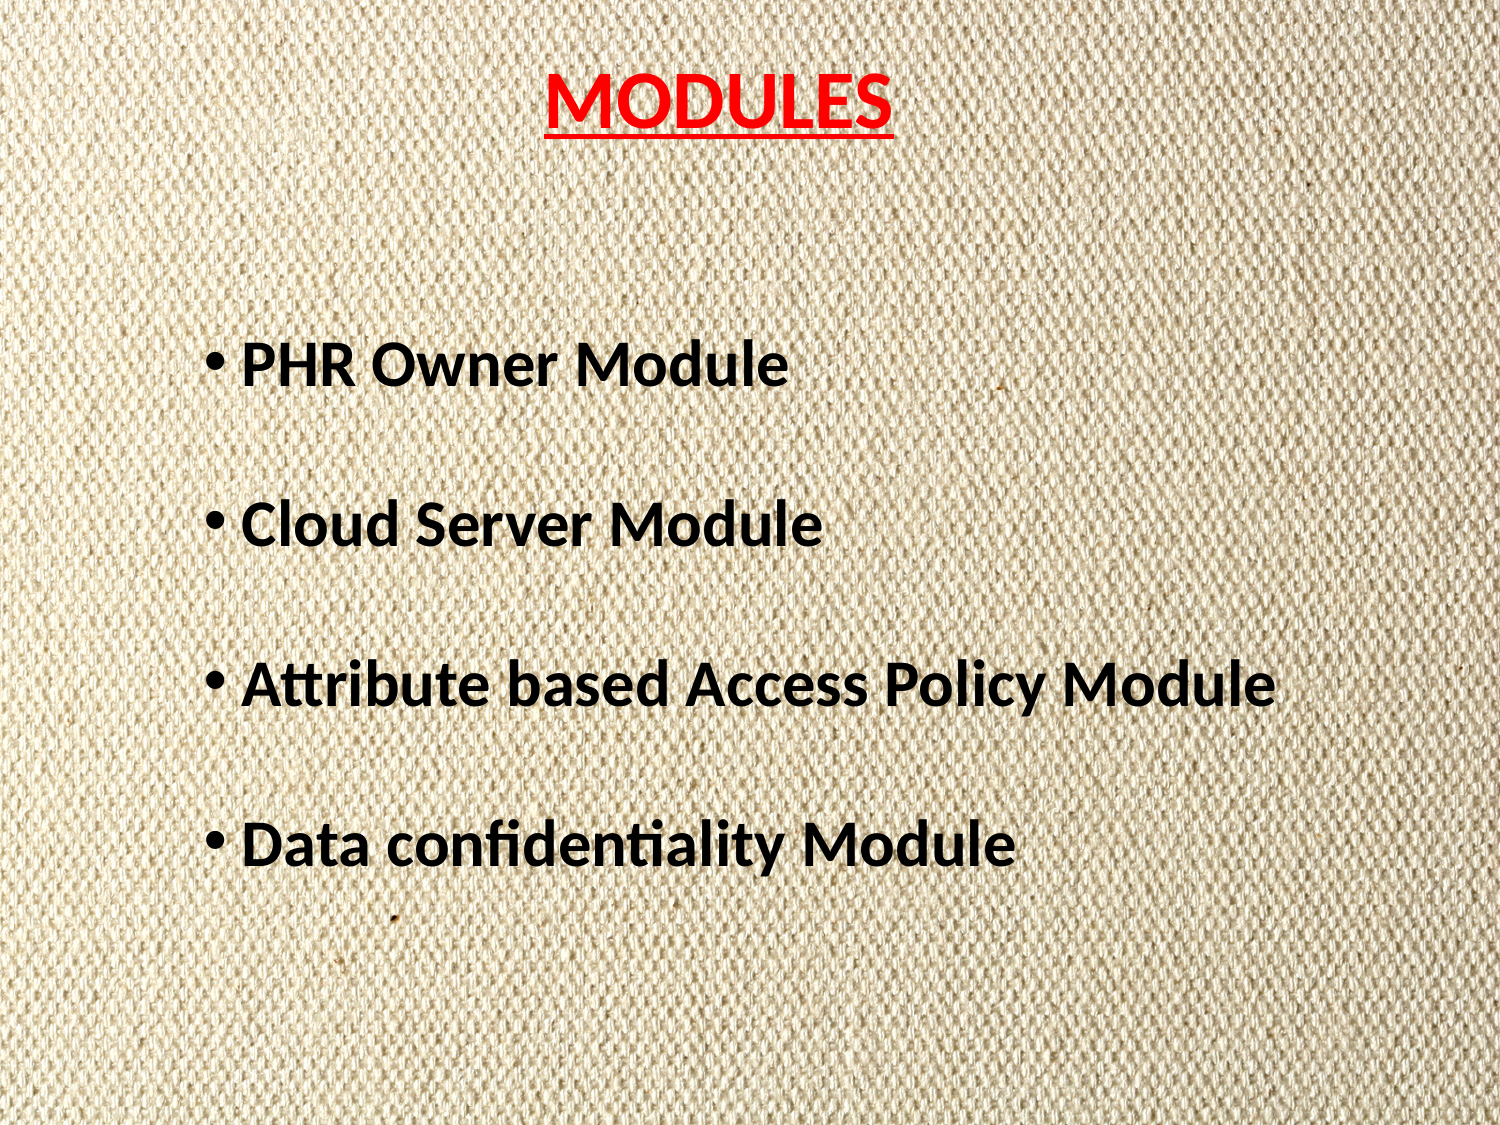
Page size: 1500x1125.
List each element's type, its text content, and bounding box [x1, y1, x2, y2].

text_box PHR Owner Module Cloud Server Module Attribute based Access Policy Module Data confidentiality Module [188, 312, 1500, 888]
picture [0, 0, 1500, 1125]
text_box MODULES [449, 37, 988, 153]
